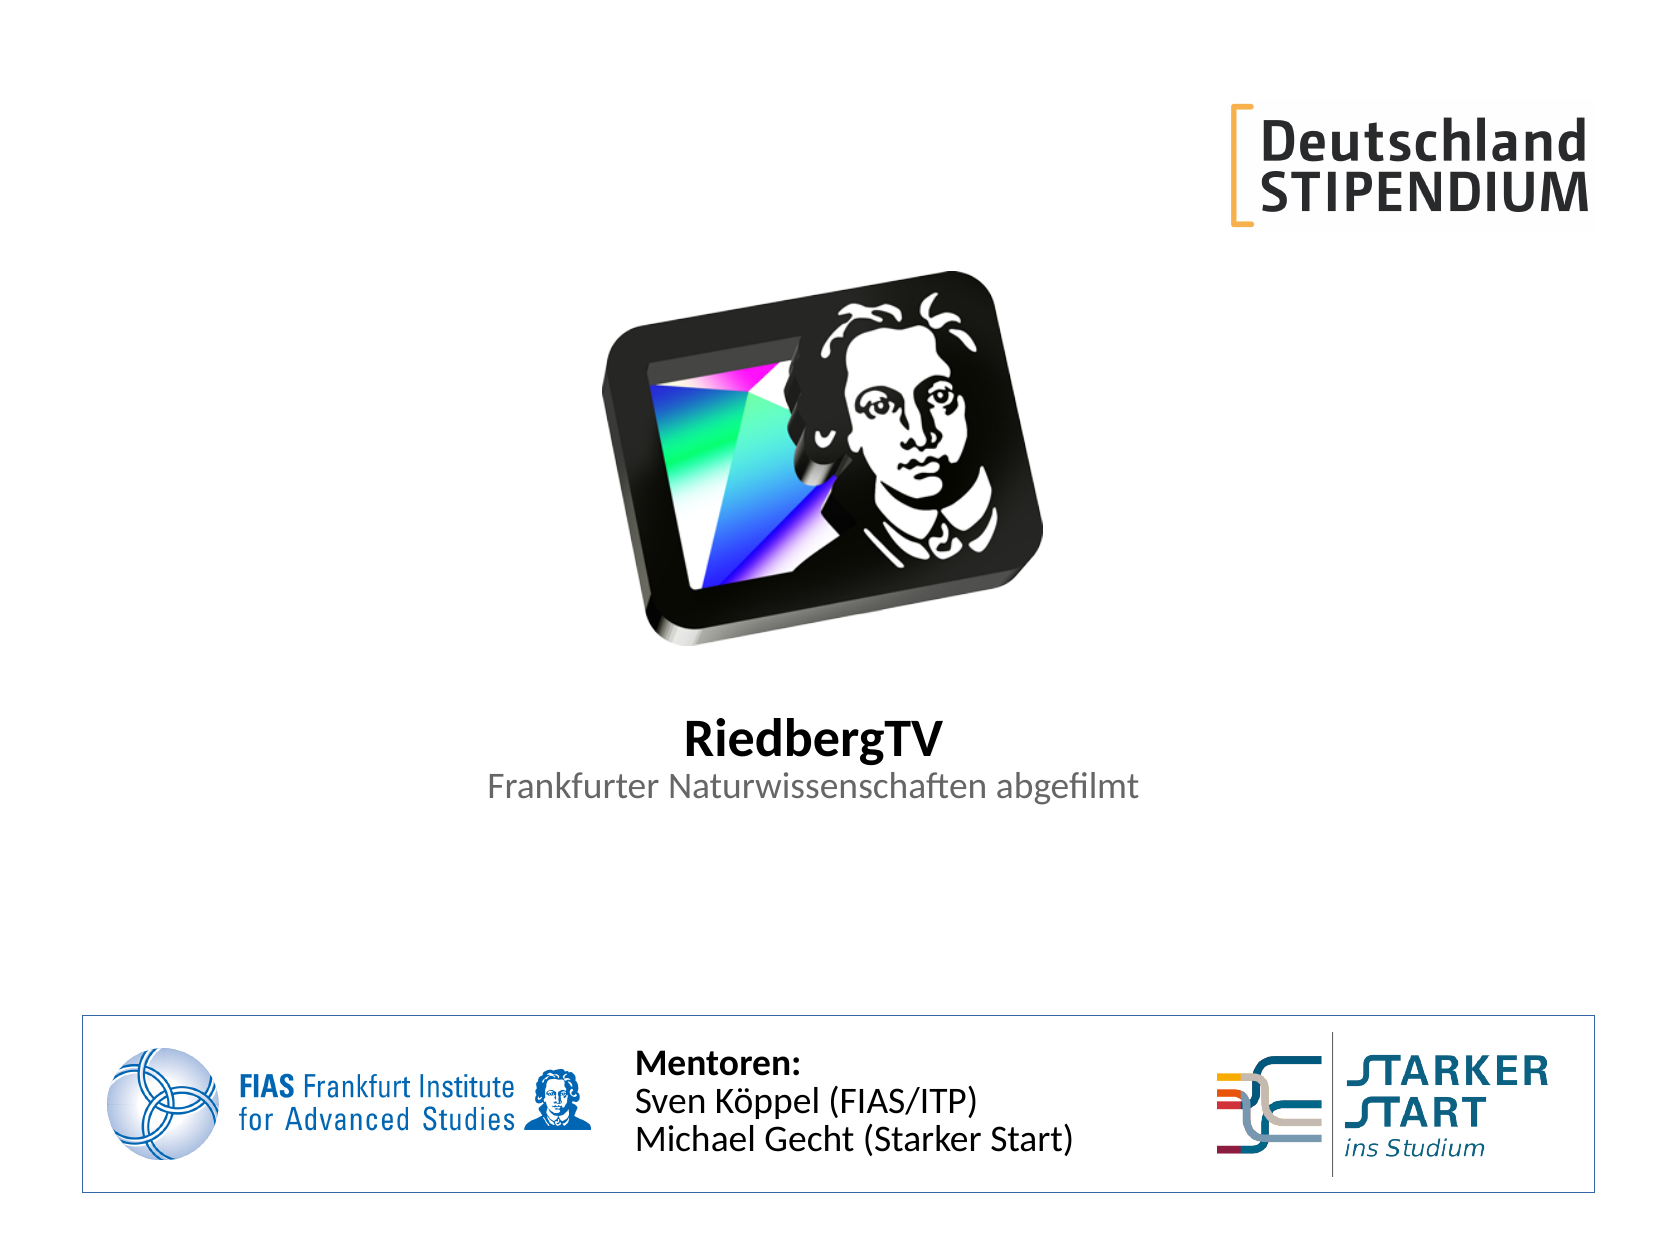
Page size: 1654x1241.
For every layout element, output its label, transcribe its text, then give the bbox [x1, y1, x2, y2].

picture [107, 1048, 591, 1160]
text_box RiedbergTV Frankfurter Naturwissenschaften abgefilmt [472, 708, 1154, 816]
picture [1217, 1032, 1548, 1177]
text_box Mentoren: Sven Köppel (FIAS/ITP) Michael Gecht (Starker Start) [620, 1040, 1090, 1169]
picture [602, 271, 1043, 646]
picture [1228, 99, 1595, 231]
